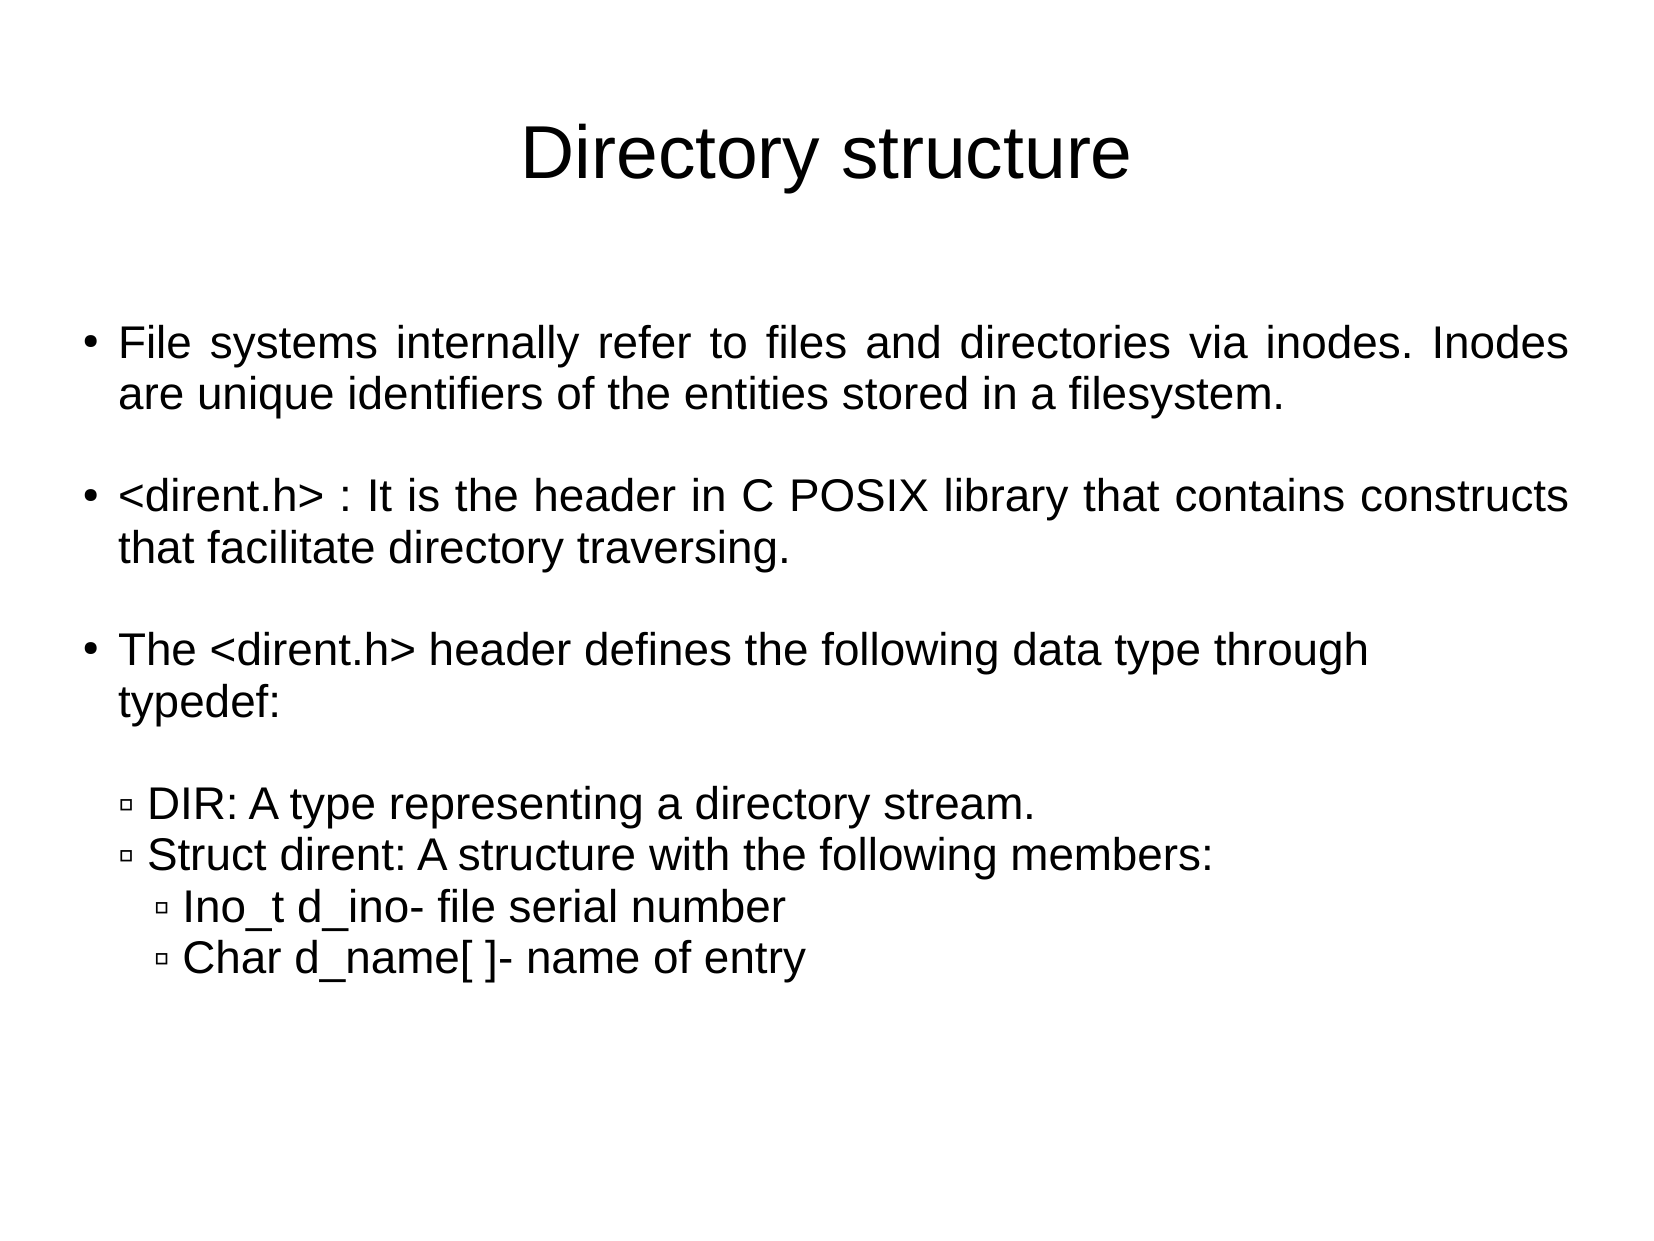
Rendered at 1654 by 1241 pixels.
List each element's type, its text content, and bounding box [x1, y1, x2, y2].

subtitle File systems internally refer to files and directories via inodes. Inodes are unique identifiers of the entities stored in a filesystem. <dirent.h> : It is the header in C POSIX library that contains constructs that facilitate directory traversing. The <dirent.h> header defines the following data type through typedef: ▫ DIR: A type representing a directory stream. ▫ Struct dirent: A structure with the following members: ▫ Ino_t d_ino- file serial number ▫ Char d_name[ ]- name of entry [82, 290, 1571, 1010]
title Directory structure [82, 49, 1571, 257]
